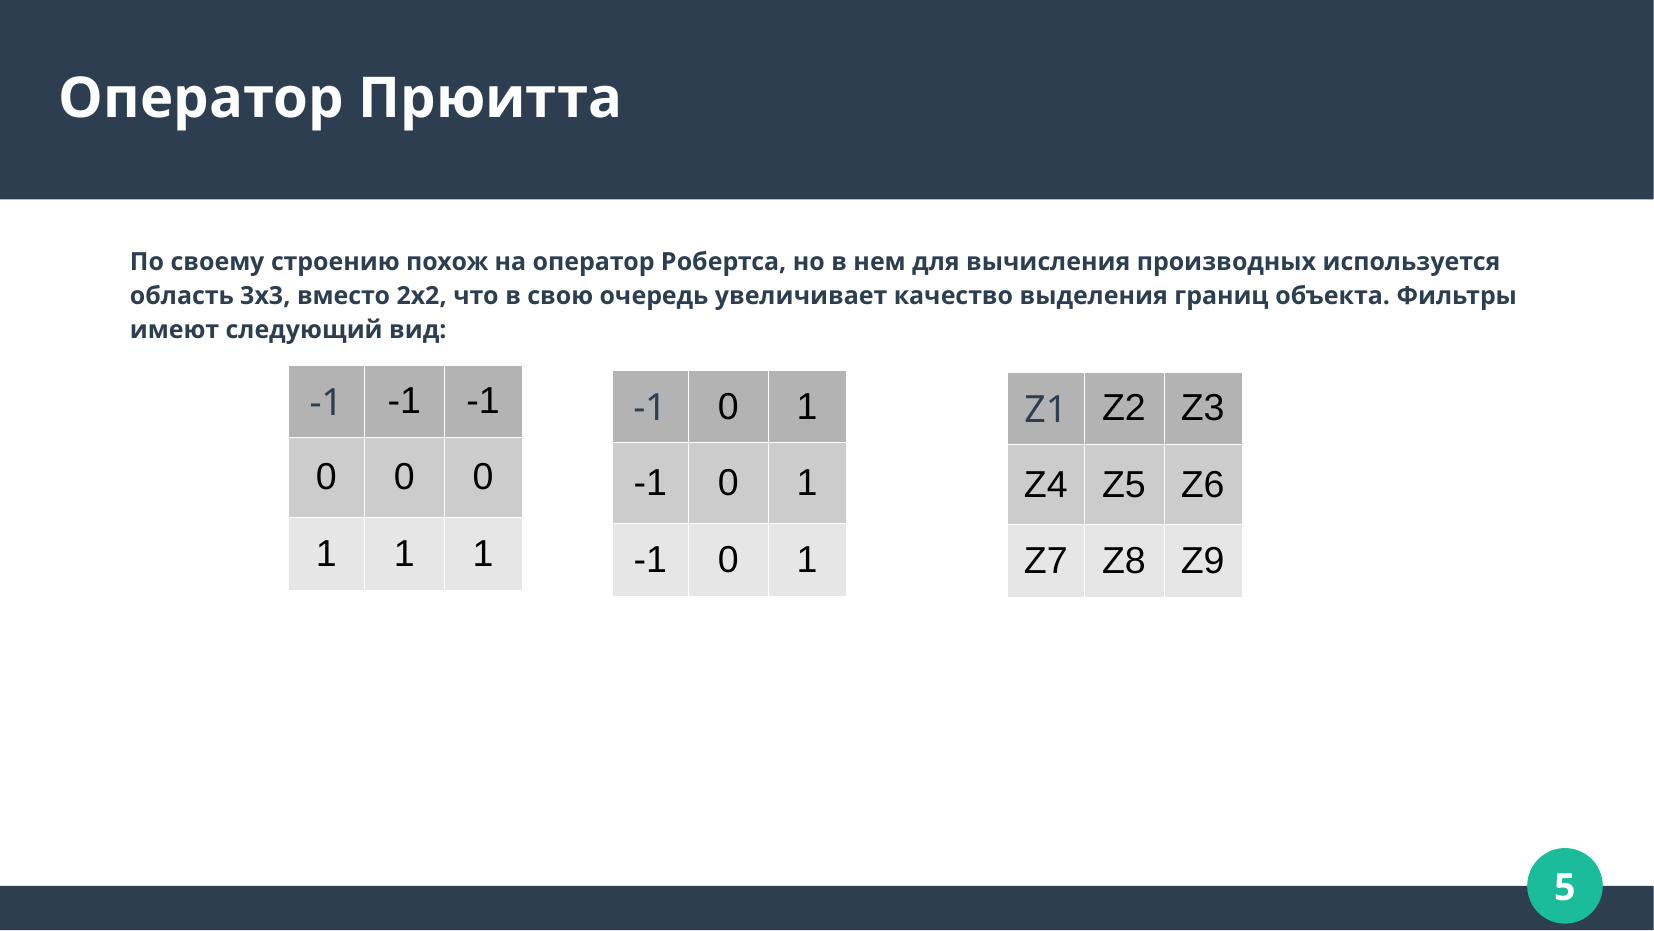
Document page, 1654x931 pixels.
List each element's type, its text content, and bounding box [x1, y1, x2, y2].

table_cell -1 [613, 443, 688, 523]
table_cell 0 [689, 524, 768, 596]
table_cell 0 [689, 443, 768, 523]
table_header -1 [613, 371, 688, 442]
table_cell Z7 [1008, 525, 1084, 597]
title Оператор Прюитта [59, 37, 1595, 155]
table_cell 1 [365, 518, 444, 590]
table_cell 1 [769, 443, 846, 523]
table_cell 1 [289, 518, 364, 590]
table_cell 0 [445, 438, 522, 517]
table_header Z1 [1008, 373, 1084, 444]
table_header -1 [445, 366, 522, 437]
table_cell 0 [289, 438, 364, 517]
table_cell -1 [613, 524, 688, 596]
table_cell Z4 [1008, 445, 1084, 524]
table_header 1 [769, 371, 846, 442]
table_cell Z5 [1085, 445, 1164, 524]
table_header -1 [289, 366, 364, 437]
table_header 0 [689, 371, 768, 442]
table_header Z3 [1165, 373, 1242, 444]
list По своему строению похож на оператор Робертса, но в нем для вычисления производных используется область 3x3, вместо 2x2, что в свою очередь увеличивает качество выделения границ объекта. Фильтры имеют следующий вид: [59, 243, 1595, 864]
table_cell 0 [365, 438, 444, 517]
table_cell Z6 [1165, 445, 1242, 524]
table_header -1 [365, 366, 444, 437]
table_cell 1 [769, 524, 846, 596]
table_cell Z9 [1165, 525, 1242, 597]
table_header Z2 [1085, 373, 1164, 444]
table_cell Z8 [1085, 525, 1164, 597]
table_cell 1 [445, 518, 522, 590]
